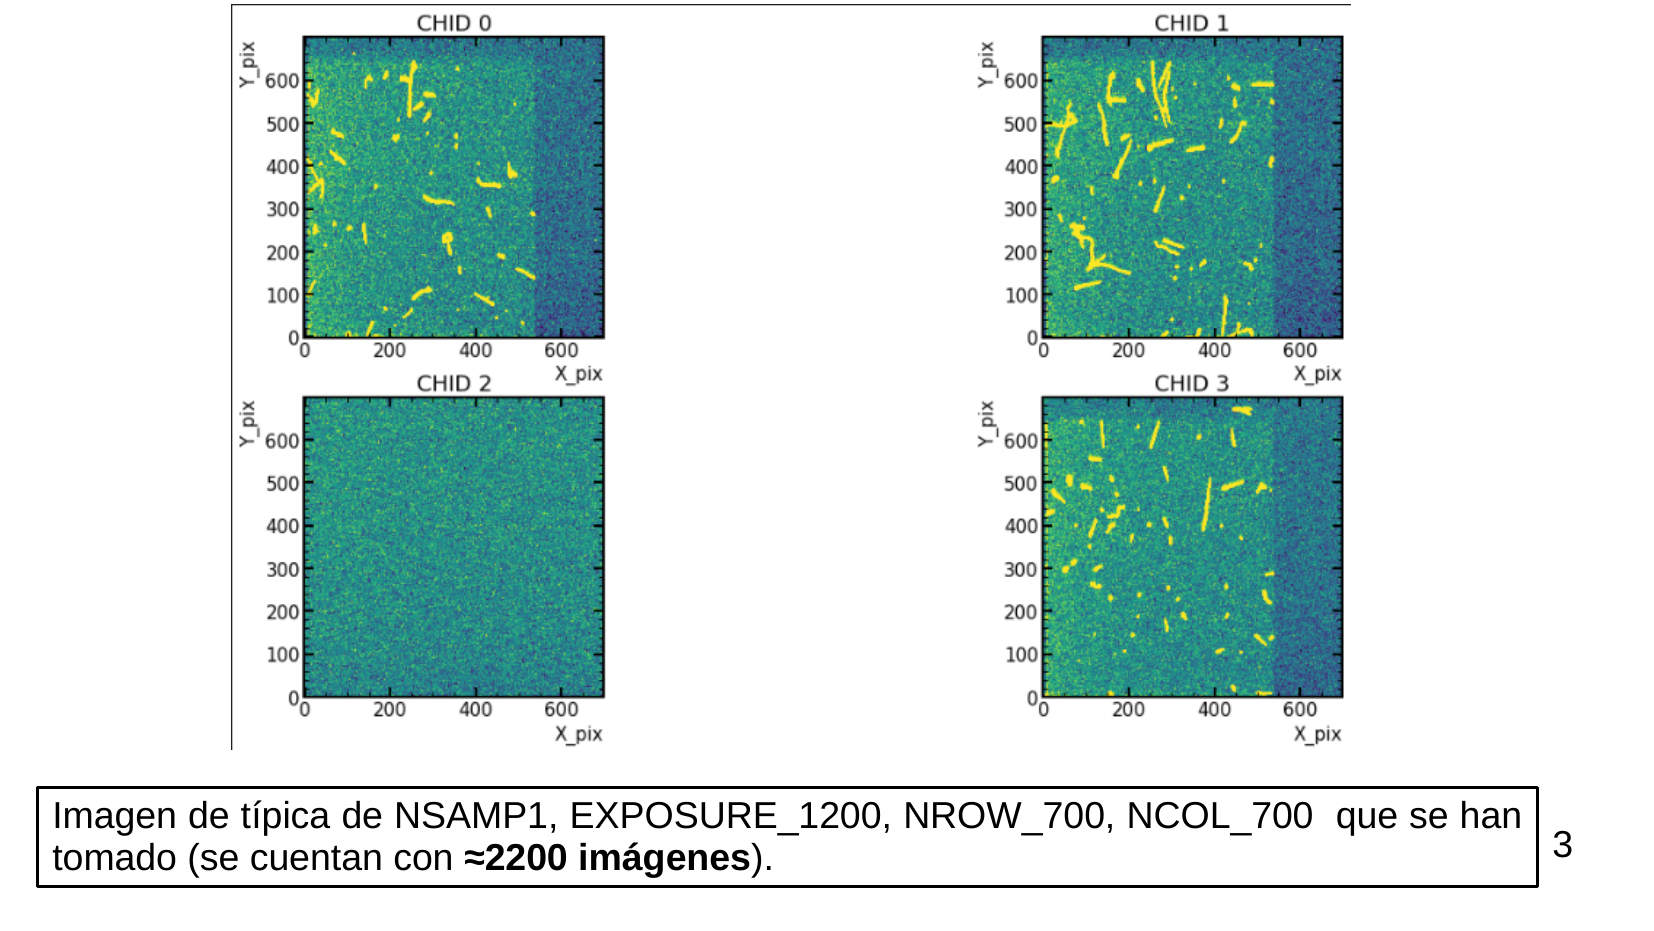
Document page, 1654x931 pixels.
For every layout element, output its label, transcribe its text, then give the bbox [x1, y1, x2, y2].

text_box <number> [1537, 816, 1654, 887]
picture [231, 4, 1351, 751]
text_box Imagen de típica de NSAMP1, EXPOSURE_1200, NROW_700, NCOL_700 que se han tomado (se cuentan con ≈2200 imágenes). [37, 787, 1538, 887]
